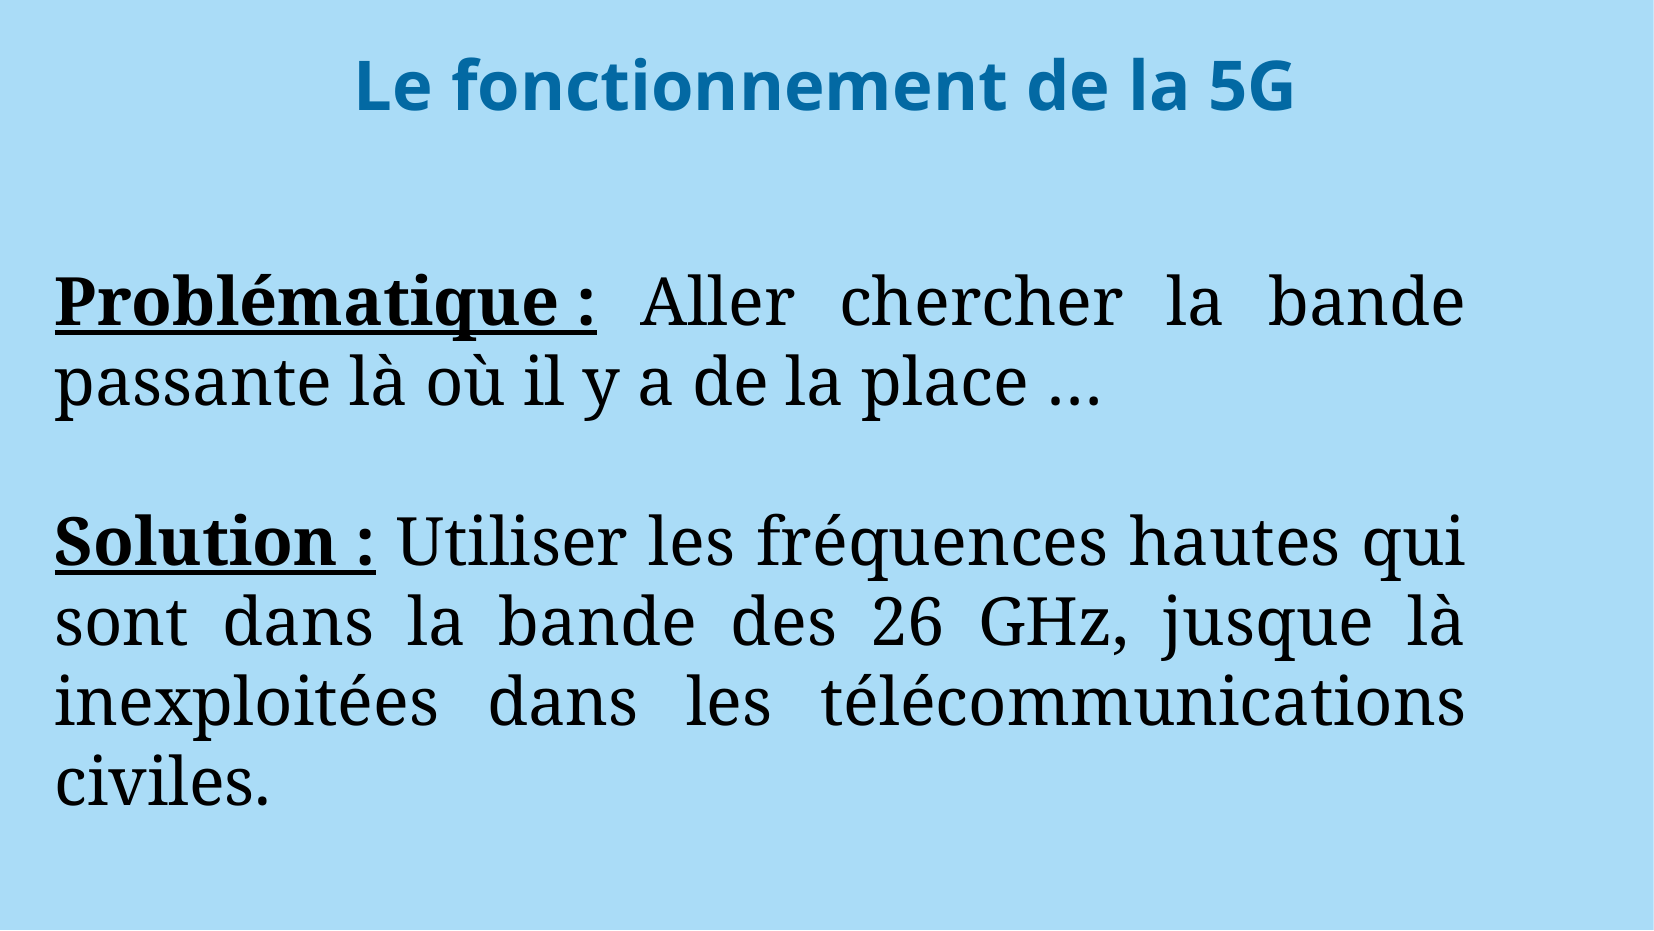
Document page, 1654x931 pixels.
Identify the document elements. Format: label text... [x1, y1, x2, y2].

title Le fonctionnement de la 5G [54, 31, 1598, 134]
subtitle Problématique : Aller chercher la bande passante là où il y a de la place … Solution : Utiliser les fréquences hautes qui sont dans la bande des 26 GHz, jusque là inexploitées dans les télécommunications civiles. [54, 258, 1598, 741]
